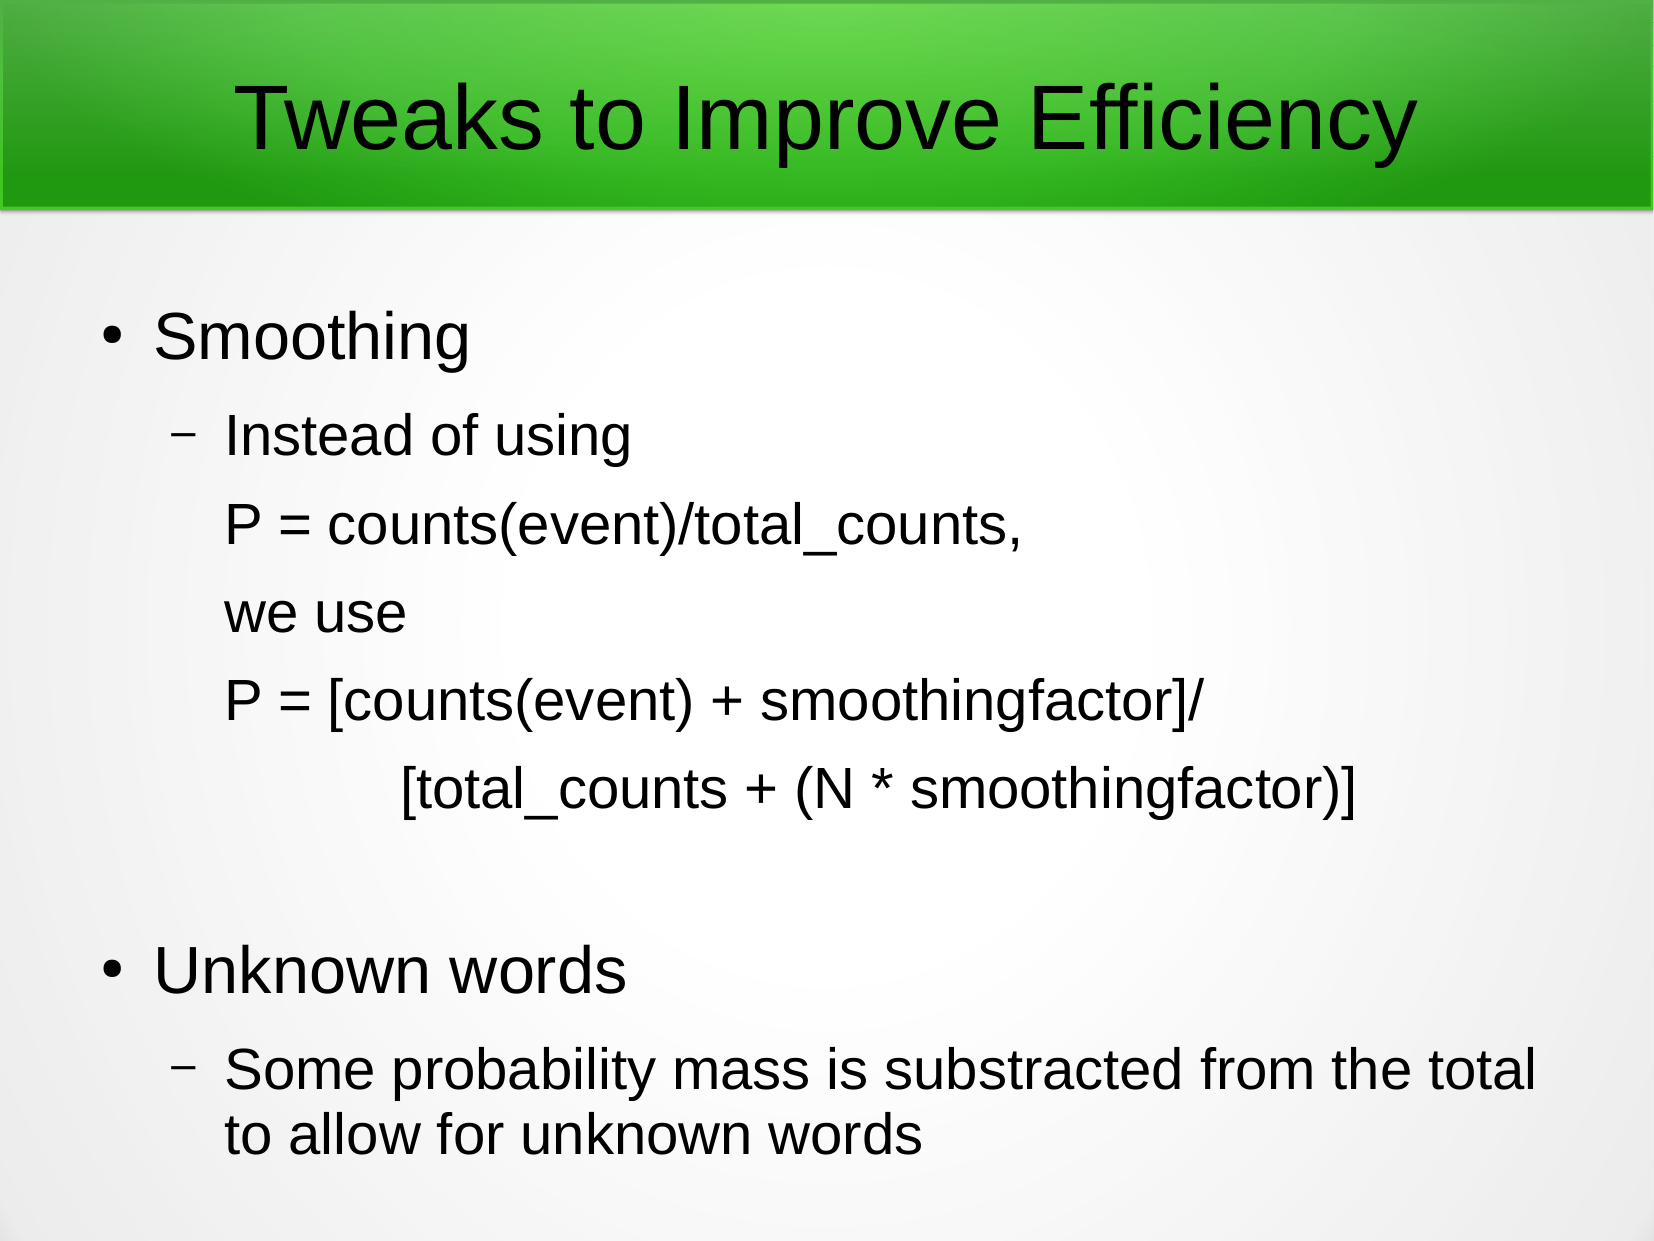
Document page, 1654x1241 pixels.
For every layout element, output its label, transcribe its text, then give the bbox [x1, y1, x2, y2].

list Smoothing Instead of using P = counts(event)/total_counts, we use P = [counts(event) + smoothingfactor]/ [total_counts + (N * smoothingfactor)] Unknown words Some probability mass is substracted from the total to allow for unknown words [82, 299, 1571, 1019]
title Tweaks to Improve Efficiency [82, 47, 1571, 189]
